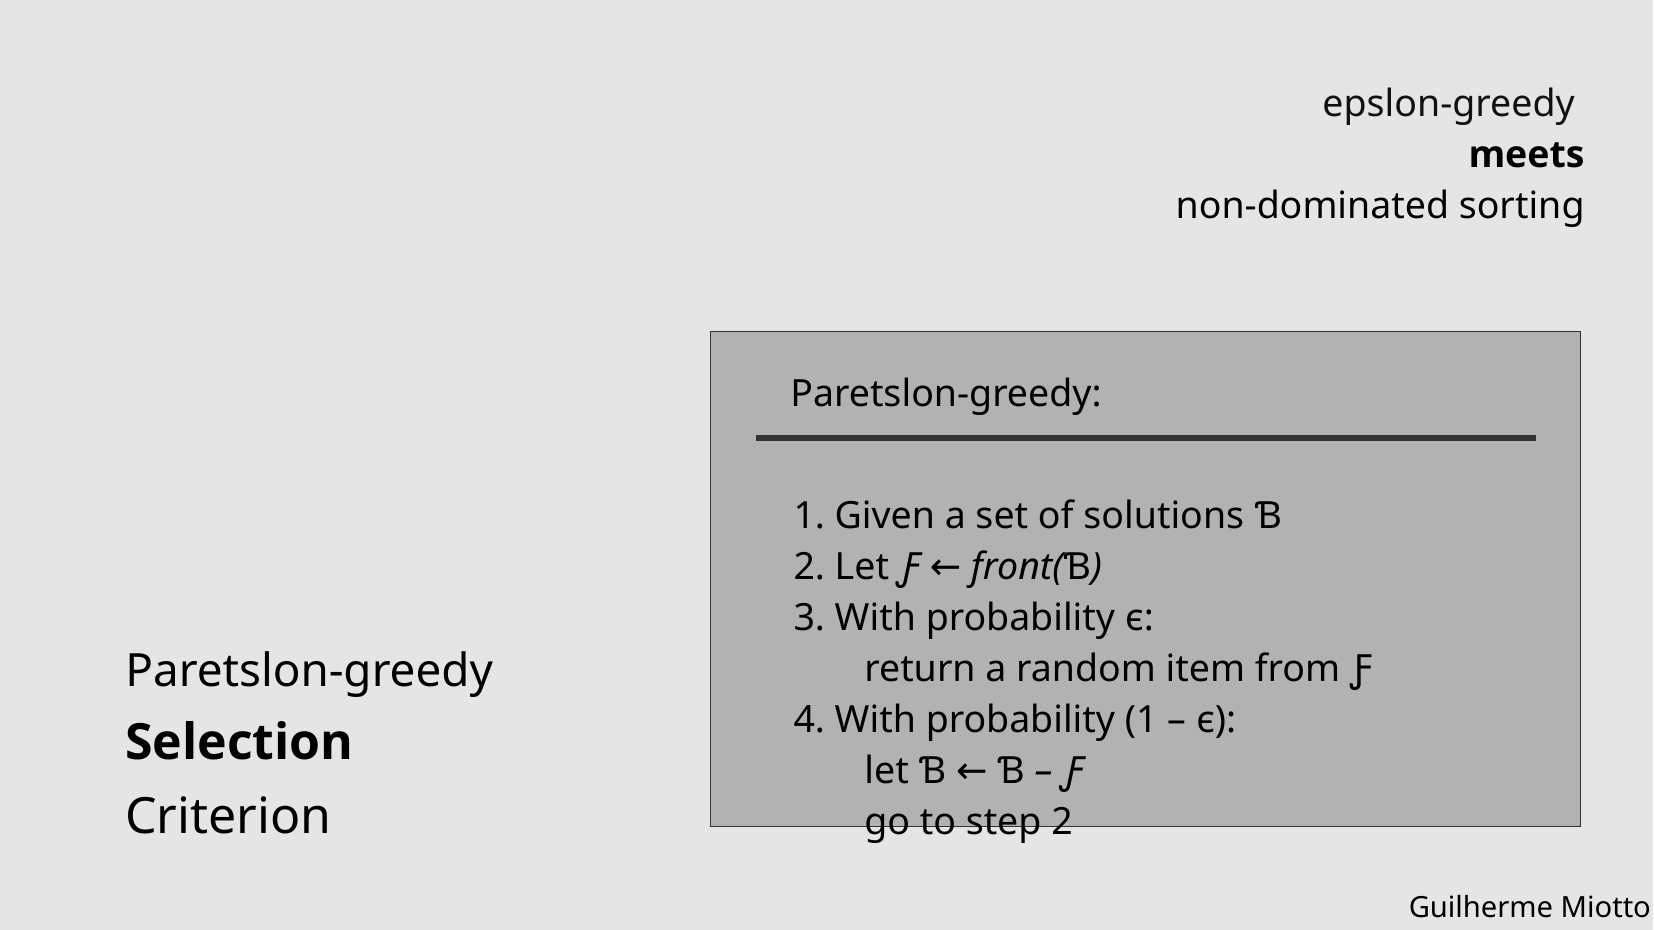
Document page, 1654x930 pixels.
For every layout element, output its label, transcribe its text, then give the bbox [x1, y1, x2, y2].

text_box 1. Given a set of solutions Ɓ 2. Let Ƒ ← front(Ɓ) 3. With probability ϵ: return a random item from Ƒ 4. With probability (1 – ϵ): let Ɓ ← Ɓ – Ƒ go to step 2 [743, 481, 1364, 791]
text_box Paretslon-greedy: [775, 359, 1451, 416]
text_box [710, 331, 1581, 827]
text_box [1024, 816, 1036, 827]
text_box epslon-greedy meets non-dominated sorting [1150, 69, 1581, 210]
text_box [892, 816, 904, 827]
text_box [1003, 816, 1013, 822]
text_box [938, 816, 950, 827]
text_box Paretslon-greedy Selection Criterion [110, 629, 501, 821]
text_box Guilherme Miotto [1394, 879, 1648, 927]
text_box [869, 816, 881, 827]
